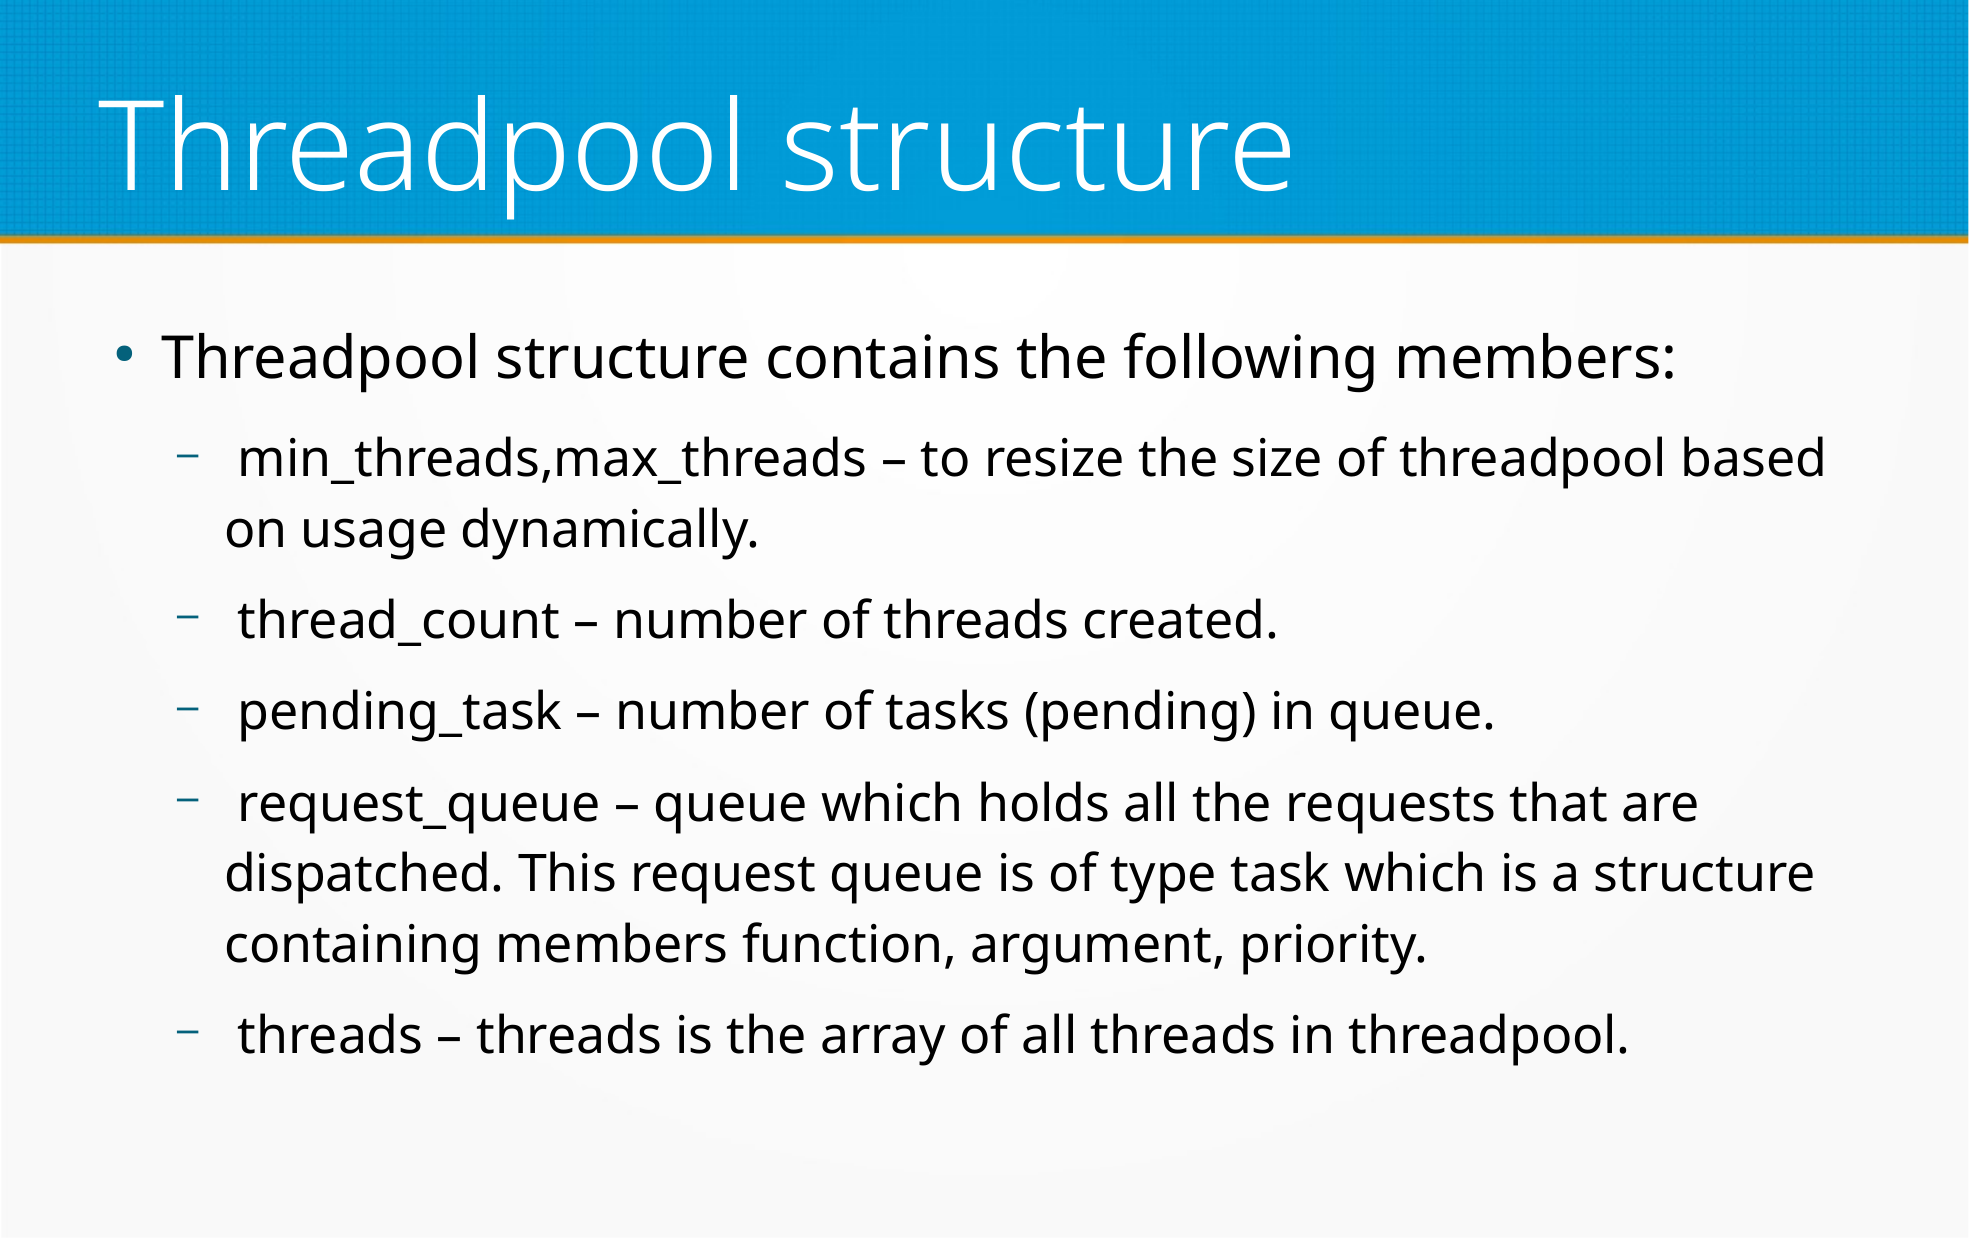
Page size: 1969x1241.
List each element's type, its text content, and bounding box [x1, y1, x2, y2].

list Threadpool structure contains the following members: min_threads,max_threads – to resize the size of threadpool based on usage dynamically. thread_count – number of threads created. pending_task – number of tasks (pending) in queue. request_queue – queue which holds all the requests that are dispatched. This request queue is of type task which is a structure containing members function, argument, priority. threads – threads is the array of all threads in threadpool. [98, 315, 1861, 1081]
picture [0, 233, 1969, 1241]
title Threadpool structure [98, 19, 1870, 227]
